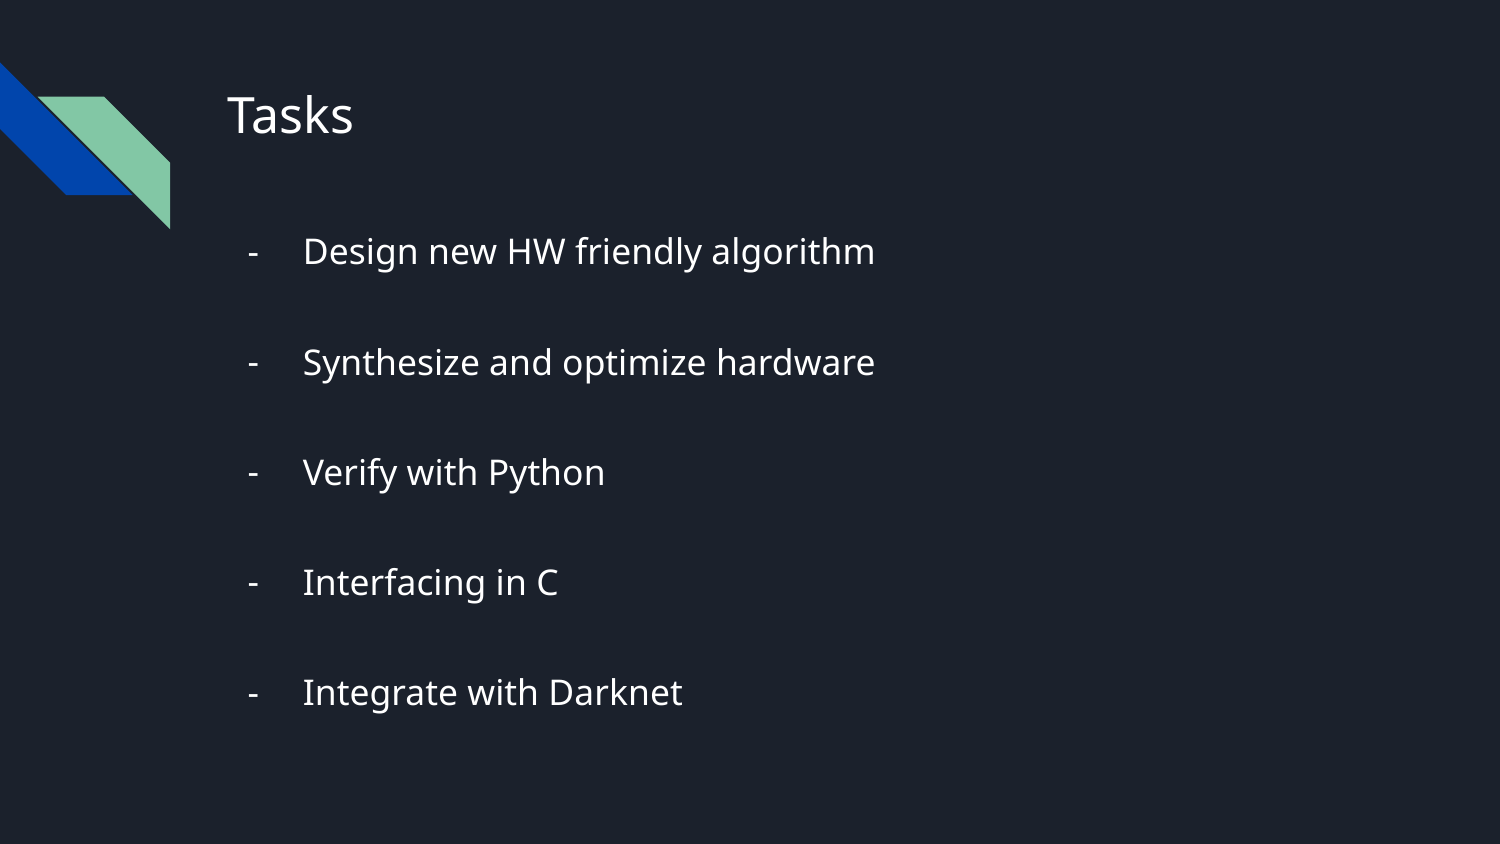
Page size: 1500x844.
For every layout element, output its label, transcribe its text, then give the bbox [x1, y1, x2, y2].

list Design new HW friendly algorithm Synthesize and optimize hardware Verify with Python Interfacing in C Integrate with Darknet [212, 214, 1368, 735]
title Tasks [212, 64, 1368, 214]
